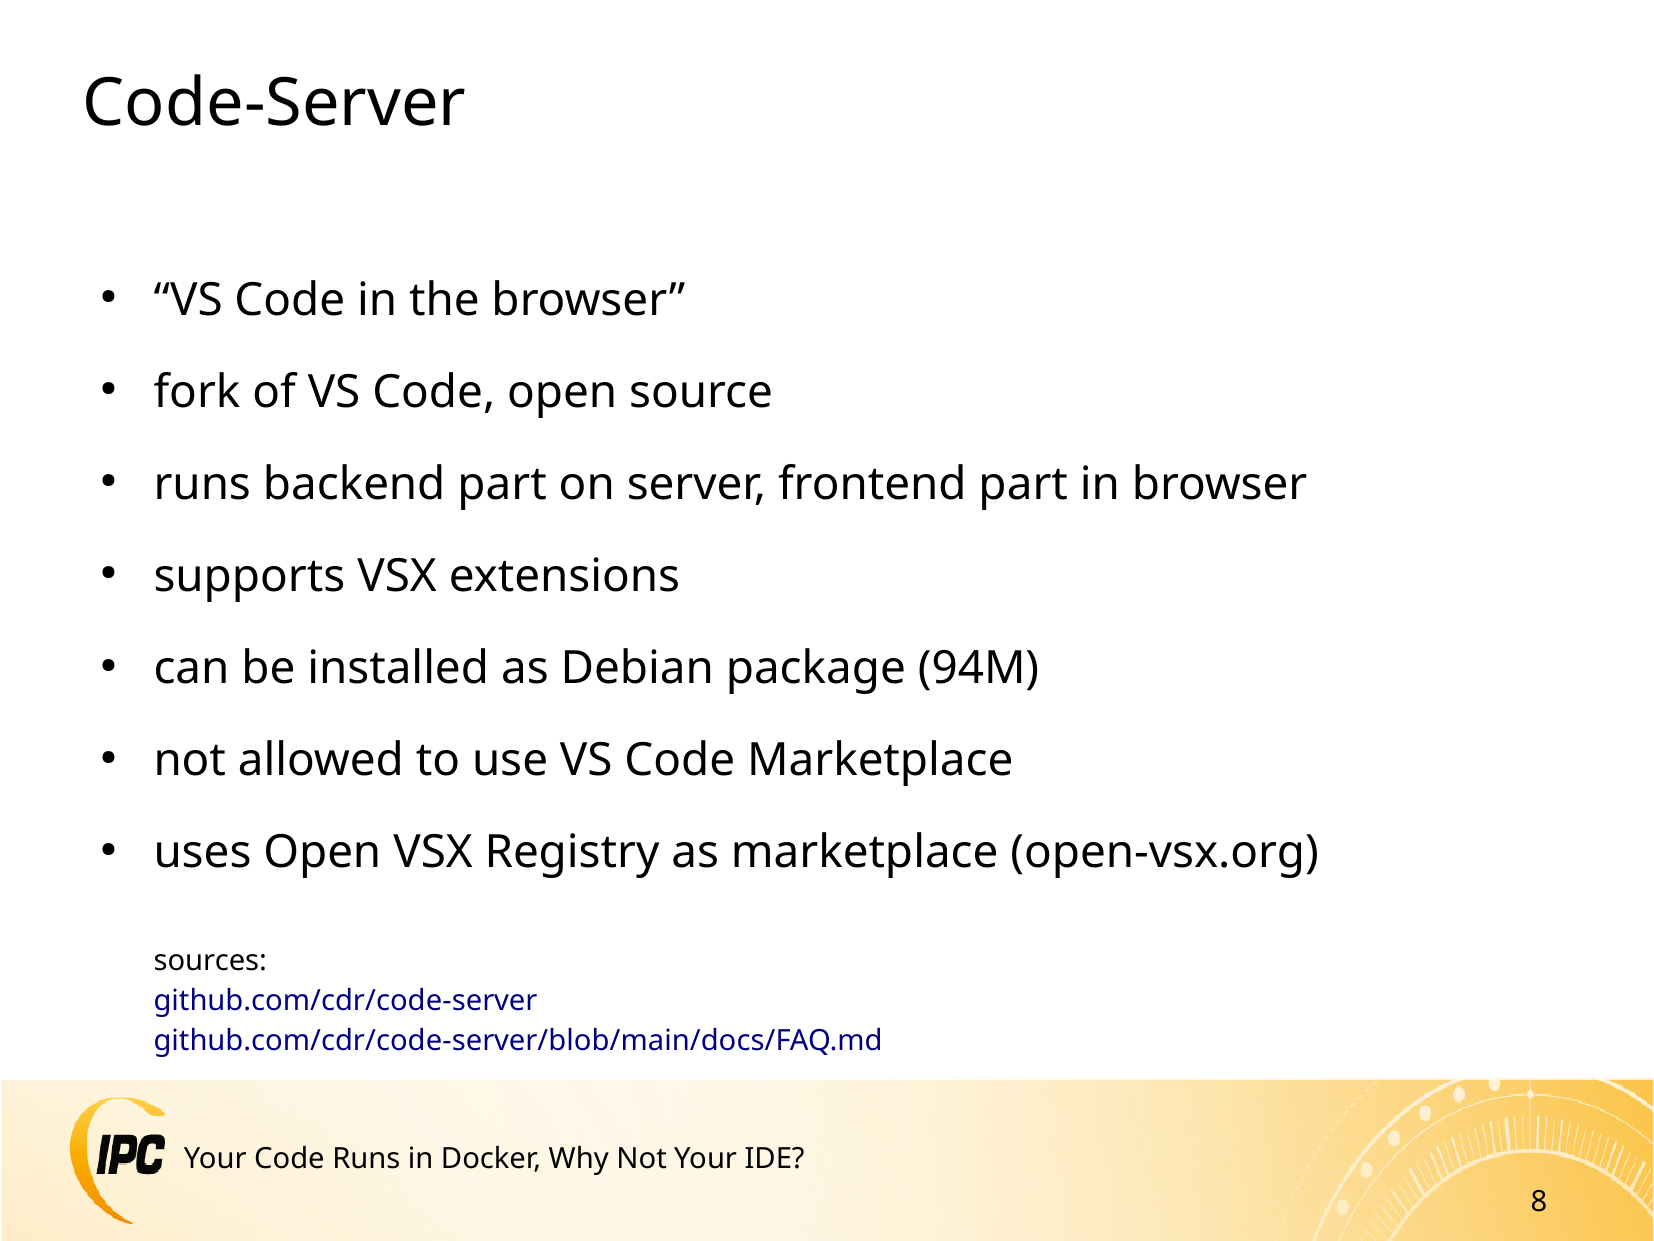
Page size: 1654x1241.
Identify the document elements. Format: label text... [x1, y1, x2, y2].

picture [0, 0, 1654, 1241]
title Code-Server [82, 3, 1571, 196]
list “VS Code in the browser” fork of VS Code, open source runs backend part on server, frontend part in browser supports VSX extensions can be installed as Debian package (94M) not allowed to use VS Code Marketplace uses Open VSX Registry as marketplace (open-vsx.org) sources: github.com/cdr/code-server github.com/cdr/code-server/blob/main/docs/FAQ.md [82, 266, 1571, 974]
